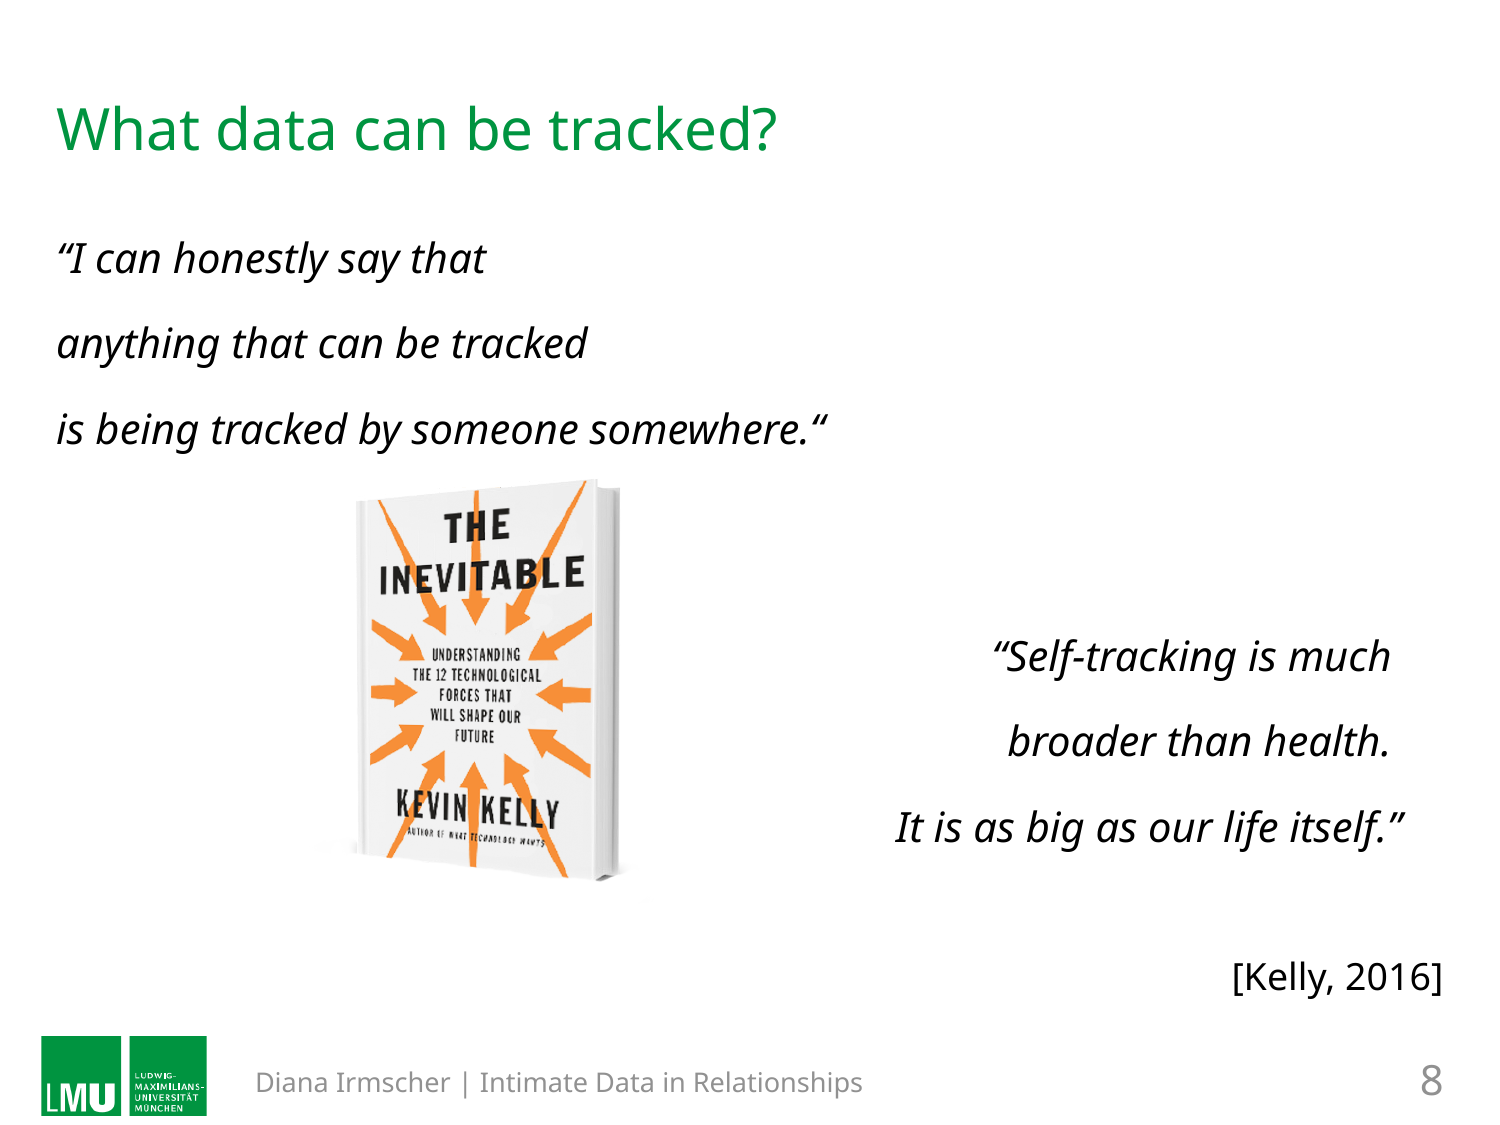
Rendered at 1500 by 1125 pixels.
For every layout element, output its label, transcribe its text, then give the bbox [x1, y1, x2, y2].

list [41, 263, 1459, 945]
list [329, 426, 340, 441]
picture [295, 448, 674, 922]
list [1101, 824, 1112, 839]
list [749, 426, 758, 431]
list [1066, 824, 1077, 839]
footer Diana Irmscher | Intimate Data in Relationships [240, 1046, 963, 1117]
list [1264, 824, 1273, 829]
list [126, 426, 135, 431]
list [365, 426, 376, 441]
list [Kelly, 2016] [41, 945, 1459, 1007]
list [181, 426, 192, 441]
list [565, 426, 574, 431]
list [516, 426, 528, 441]
list [1032, 824, 1043, 839]
list [1154, 824, 1166, 839]
list [613, 426, 625, 441]
list [387, 426, 396, 439]
list [1338, 824, 1347, 829]
list [979, 824, 990, 839]
list [706, 426, 713, 439]
list [674, 426, 683, 431]
text_box “I can honestly say that anything that can be tracked is being tracked by someone somewhere.“ [41, 192, 1010, 426]
text_box “Self-tracking is much broader than health. It is as big as our life itself.” [674, 590, 1418, 824]
list [496, 426, 505, 431]
list [102, 426, 113, 441]
list [1177, 824, 1189, 839]
list [435, 426, 447, 441]
slide_number <number> [1014, 1046, 1459, 1117]
list [693, 426, 700, 440]
list [309, 426, 318, 431]
list [785, 426, 794, 431]
list [245, 426, 256, 441]
title What data can be tracked? [41, 37, 1459, 217]
